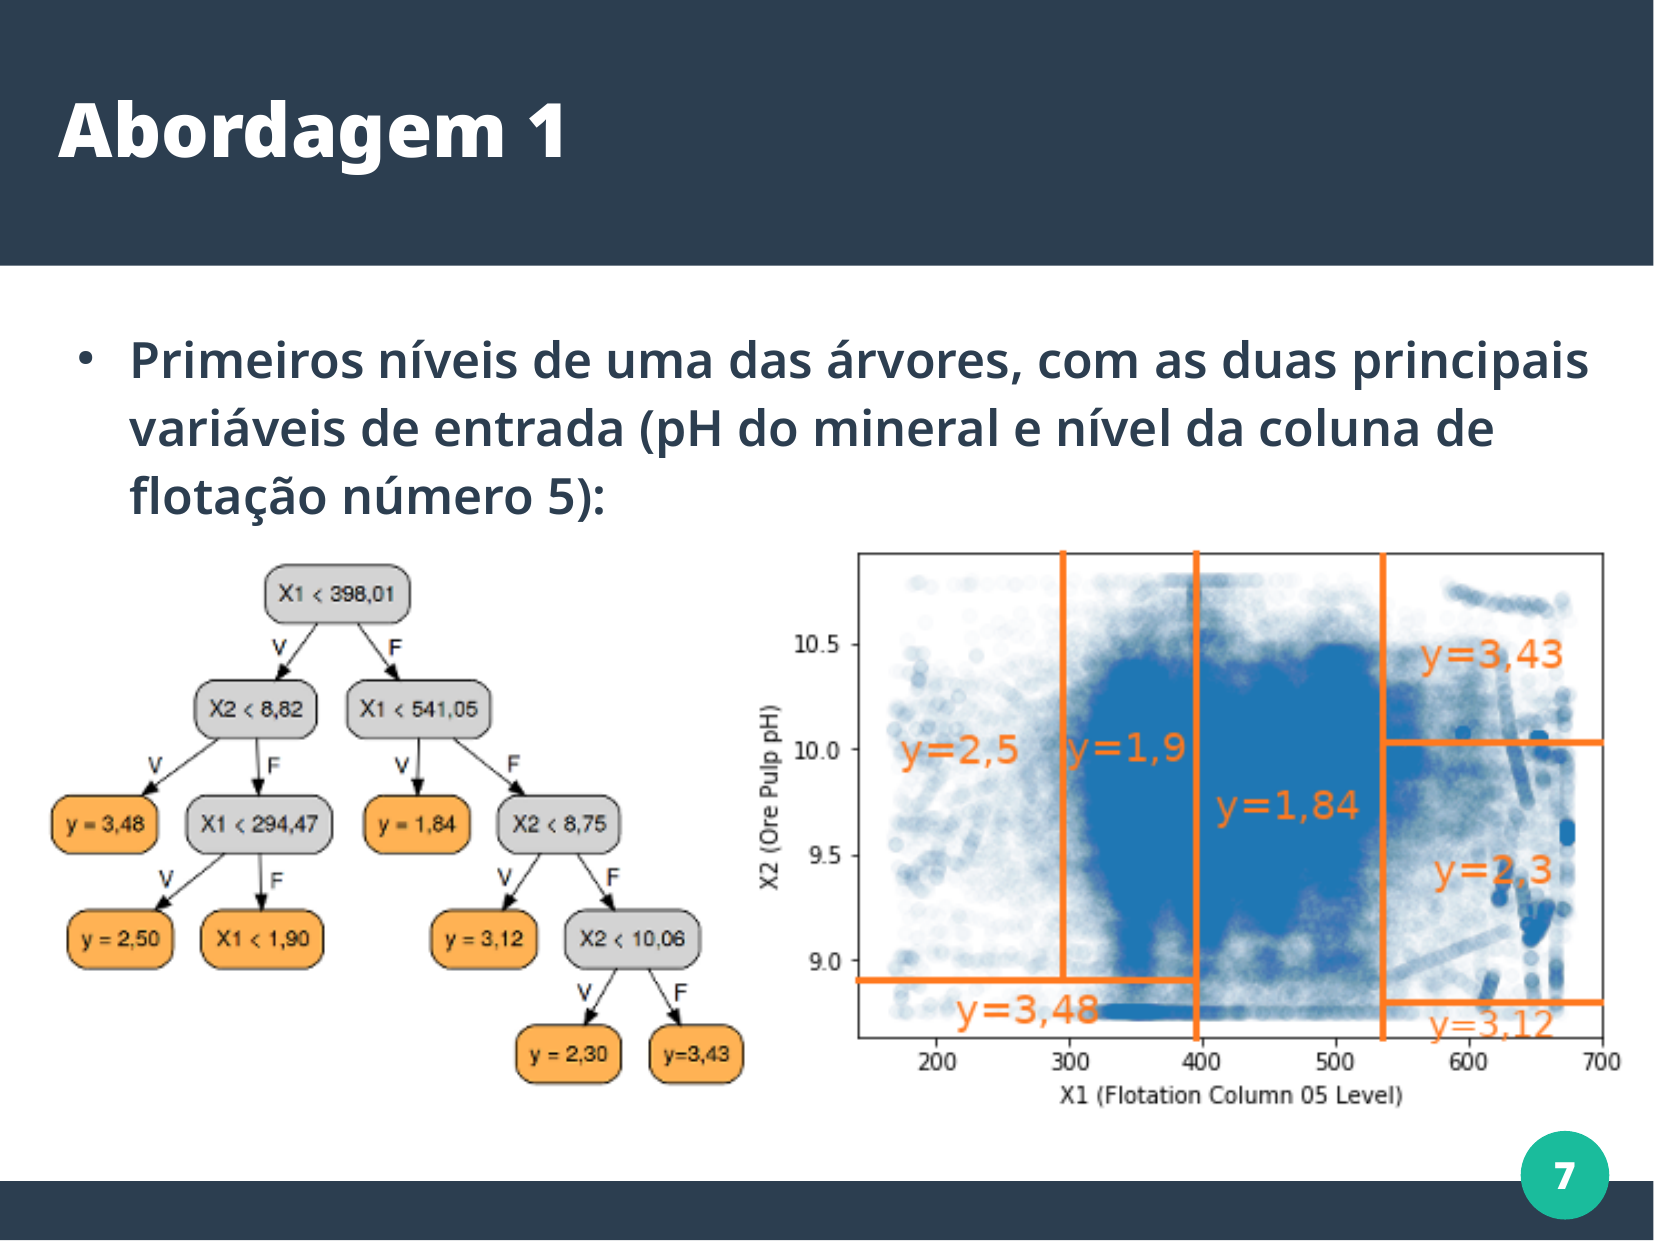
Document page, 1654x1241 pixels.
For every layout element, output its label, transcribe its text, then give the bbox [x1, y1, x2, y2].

picture [5, 531, 1638, 1123]
list Primeiros níveis de uma das árvores, com as duas principais variáveis de entrada (pH do mineral e nível da coluna de flotação número 5): [59, 1123, 1595, 1152]
list Primeiros níveis de uma das árvores, com as duas principais variáveis de entrada (pH do mineral e nível da coluna de flotação número 5): [59, 324, 1595, 531]
title Abordagem 1 [59, 49, 1595, 207]
